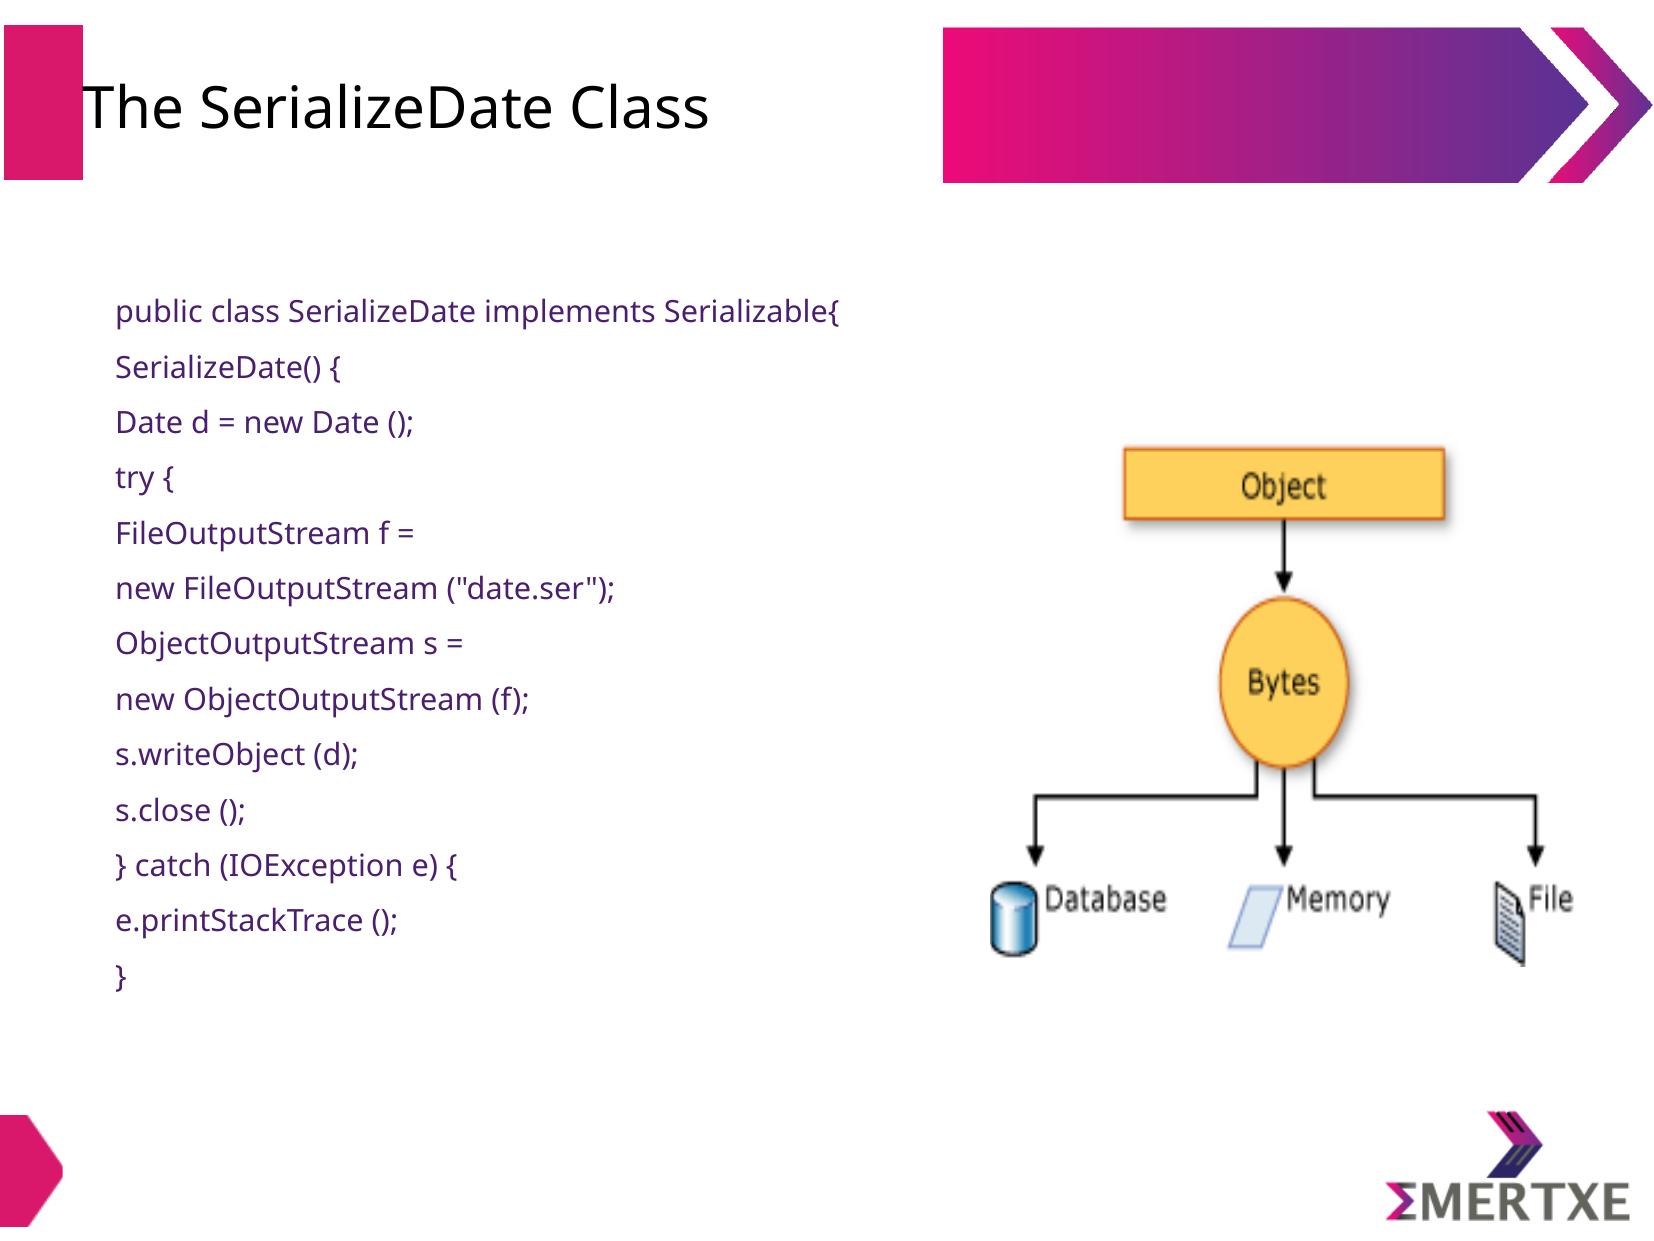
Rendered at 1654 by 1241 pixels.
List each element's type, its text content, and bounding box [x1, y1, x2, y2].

picture [990, 434, 1576, 967]
list public class SerializeDate implements Serializable{ SerializeDate() { Date d = new Date (); try { FileOutputStream f = new FileOutputStream ("date.ser"); ObjectOutputStream s = new ObjectOutputStream (f); s.writeObject (d); s.close (); } catch (IOException e) { e.printStackTrace (); } [82, 290, 1571, 1010]
title The SerializeDate Class [82, 2, 1571, 210]
picture [1571, 27, 1653, 183]
picture [1385, 1107, 1631, 1221]
